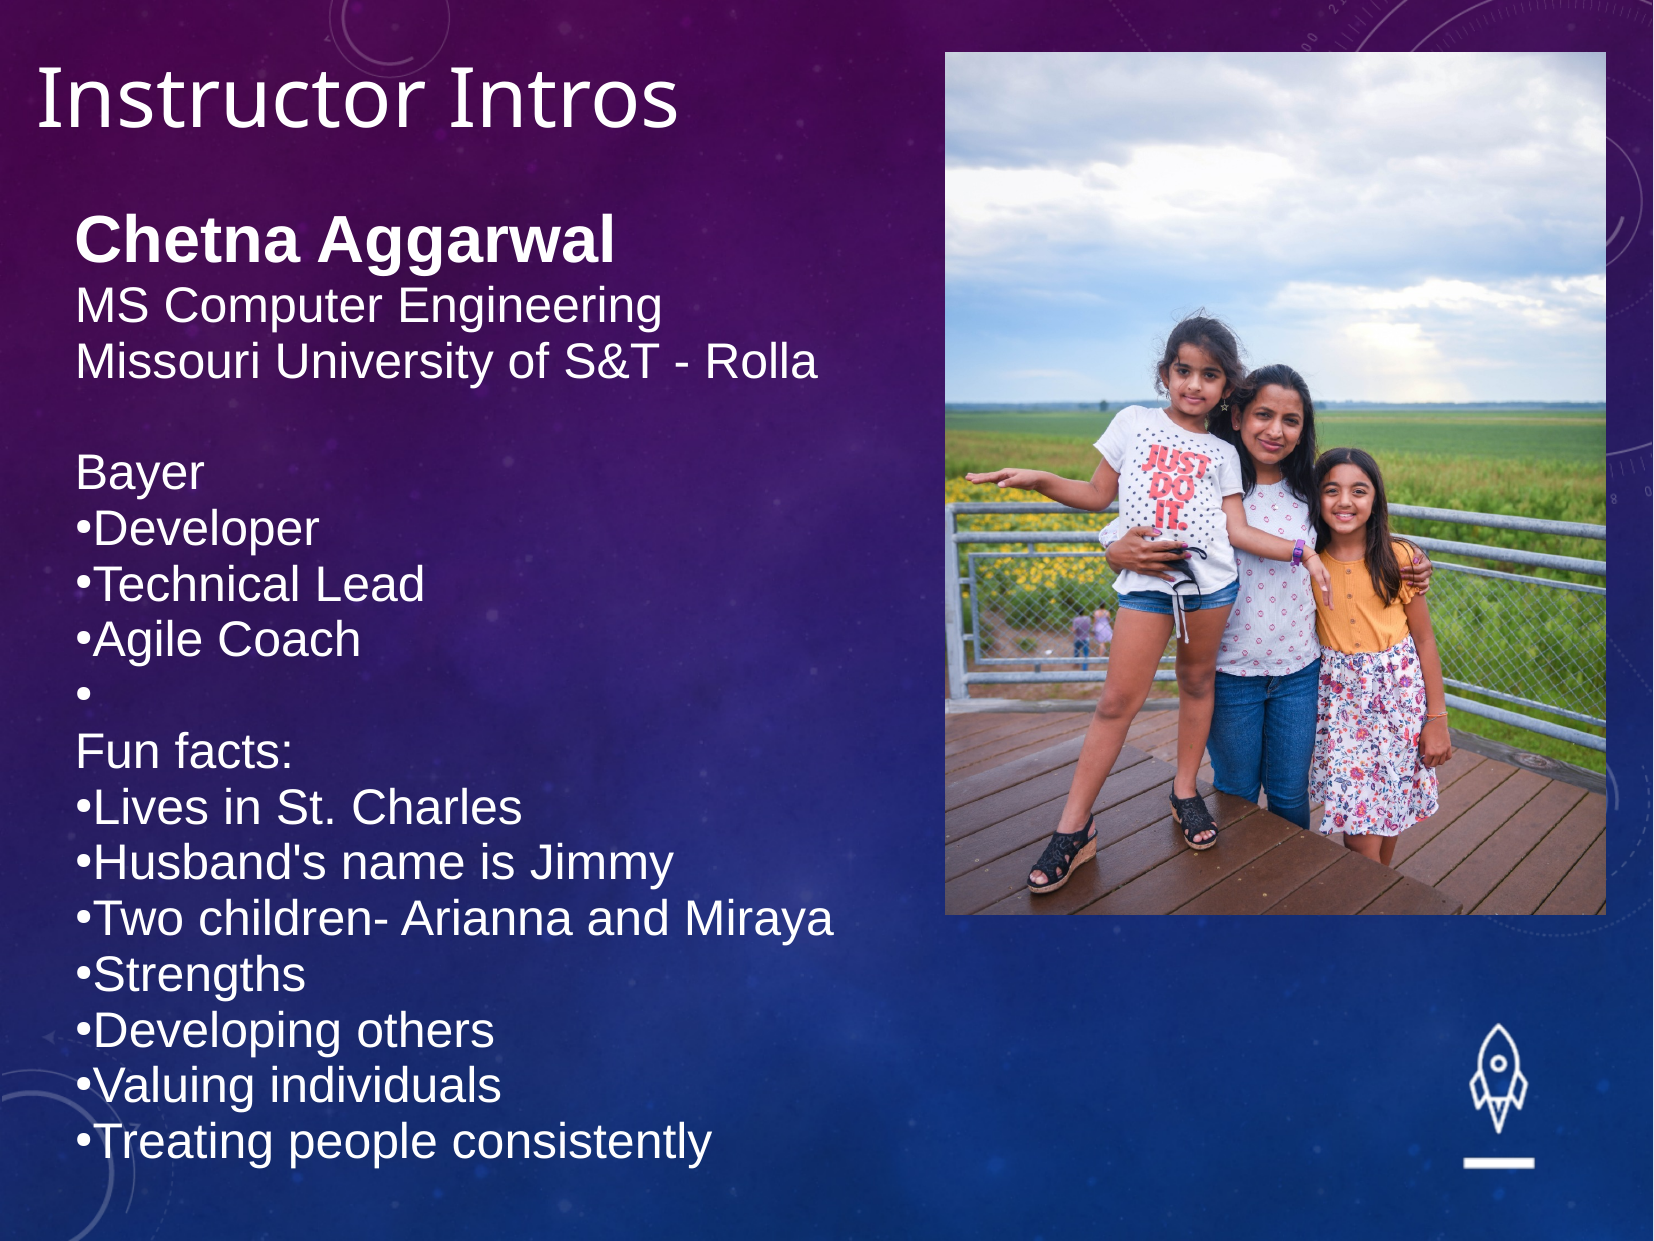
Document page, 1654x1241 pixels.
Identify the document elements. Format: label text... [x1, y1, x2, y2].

picture [1379, 975, 1620, 1216]
text_box Chetna Aggarwal MS Computer Engineering Missouri University of S&T - Rolla Bayer Developer Technical Lead Agile Coach Fun facts: Lives in St. Charles Husband's name is Jimmy Two children- Arianna and Miraya Strengths Developing others Valuing individuals Treating people consistently [60, 195, 1246, 1177]
text_box Instructor Intros [19, 17, 1599, 174]
picture [945, 52, 1606, 916]
